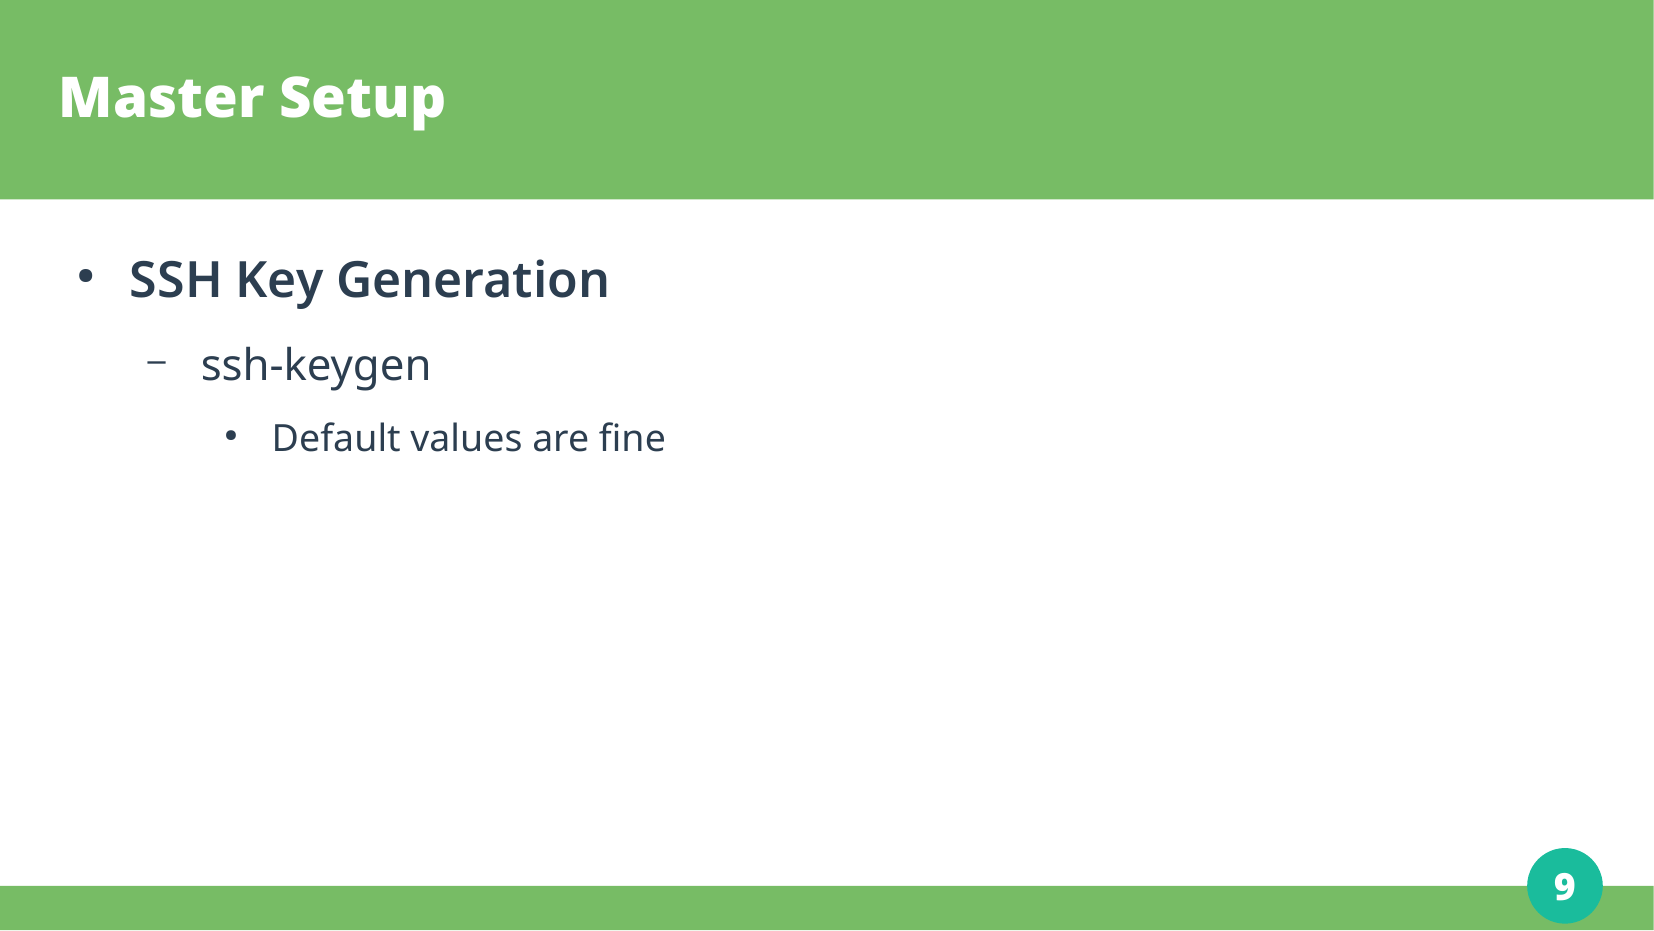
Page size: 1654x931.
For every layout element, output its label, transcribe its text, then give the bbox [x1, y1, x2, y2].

title Master Setup [59, 37, 1595, 155]
list SSH Key Generation ssh-keygen Default values are fine [59, 243, 1595, 864]
